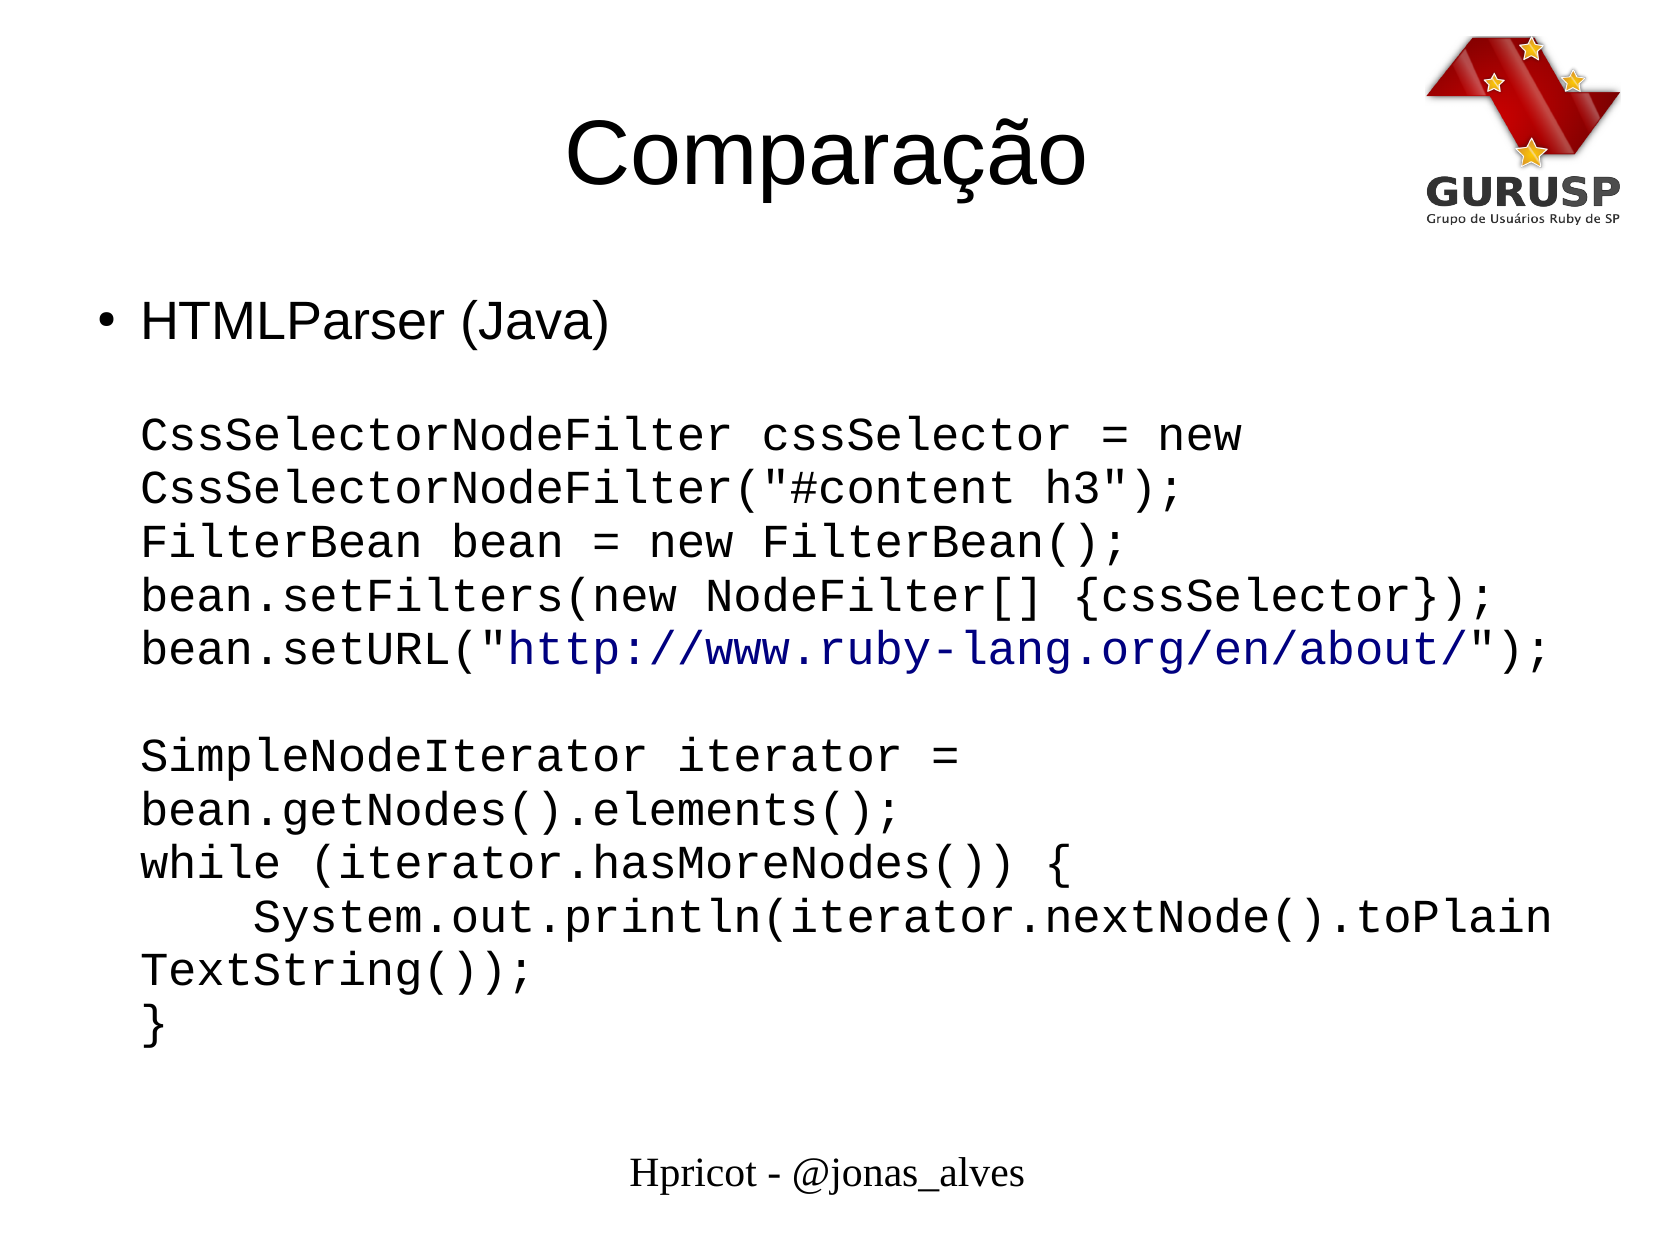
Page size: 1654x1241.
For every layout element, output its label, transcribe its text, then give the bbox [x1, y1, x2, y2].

picture [1425, 36, 1621, 225]
title Comparação [82, 49, 1571, 257]
list HTMLParser (Java) CssSelectorNodeFilter cssSelector = new CssSelectorNodeFilter("#content h3"); FilterBean bean = new FilterBean(); bean.setFilters(new NodeFilter[] {cssSelector}); bean.setURL("http://www.ruby-lang.org/en/about/"); SimpleNodeIterator iterator = bean.getNodes().elements(); while (iterator.hasMoreNodes()) { System.out.println(iterator.nextNode().toPlainTextString()); } [82, 290, 1571, 1109]
